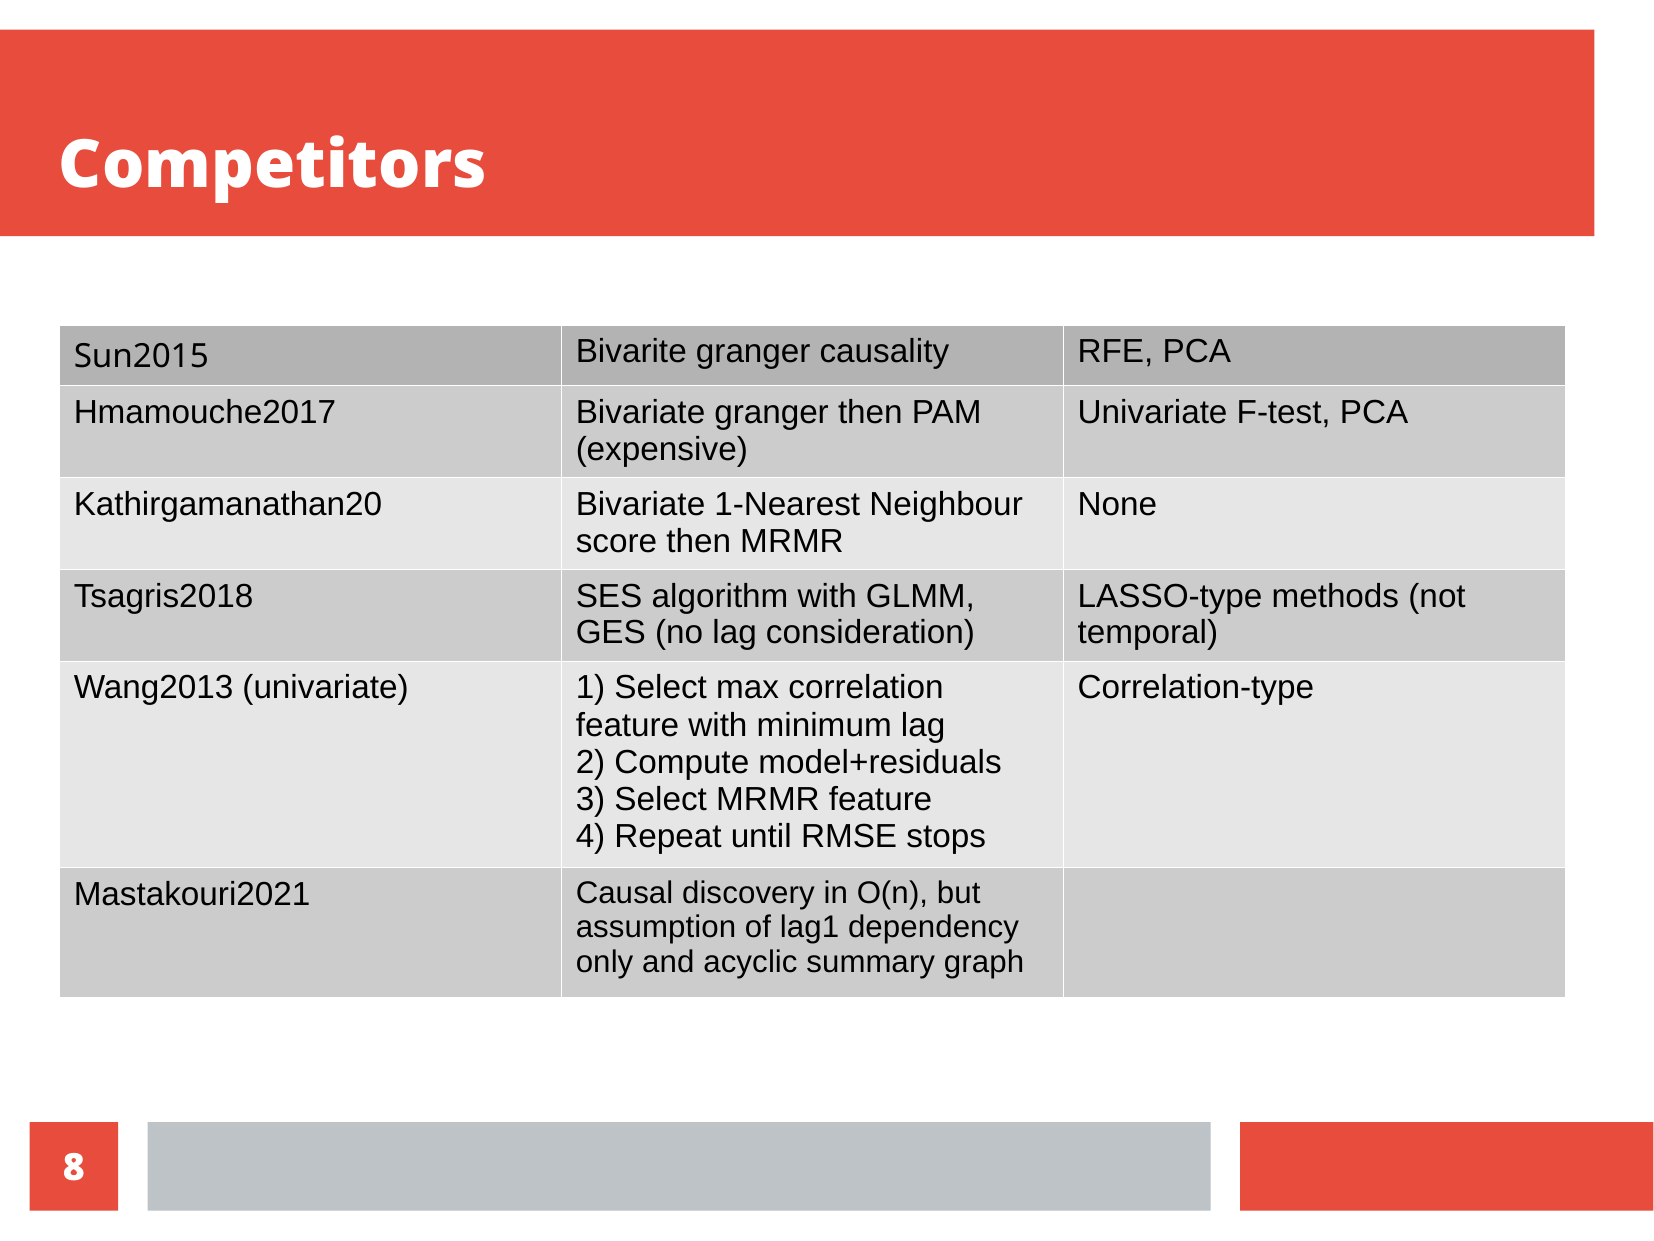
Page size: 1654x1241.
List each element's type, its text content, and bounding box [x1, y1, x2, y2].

table_header Bivarite granger causality [562, 326, 1063, 385]
table_header RFE, PCA [1064, 326, 1565, 385]
table_cell Tsagris2018 [60, 570, 561, 661]
table_cell Hmamouche2017 [60, 386, 561, 477]
table_cell Bivariate granger then PAM (expensive) [562, 386, 1063, 477]
table_cell Univariate F-test, PCA [1064, 386, 1565, 477]
table_cell 1) Select max correlation feature with minimum lag 2) Compute model+residuals 3) Select MRMR feature 4) Repeat until RMSE stops [562, 662, 1063, 867]
table_cell [1064, 868, 1565, 997]
title Competitors [59, 59, 1595, 207]
table_cell Correlation-type [1064, 662, 1565, 867]
table_cell Wang2013 (univariate) [60, 662, 561, 867]
table_cell Mastakouri2021 [60, 868, 561, 997]
table_cell Kathirgamanathan20 [60, 478, 561, 569]
table_header Sun2015 [60, 326, 561, 385]
table_cell LASSO-type methods (not temporal) [1064, 570, 1565, 661]
table_cell Causal discovery in O(n), but assumption of lag1 dependency only and acyclic summary graph [562, 868, 1063, 997]
table_cell None [1064, 478, 1565, 569]
table_cell Bivariate 1-Nearest Neighbour score then MRMR [562, 478, 1063, 569]
table_cell SES algorithm with GLMM, GES (no lag consideration) [562, 570, 1063, 661]
